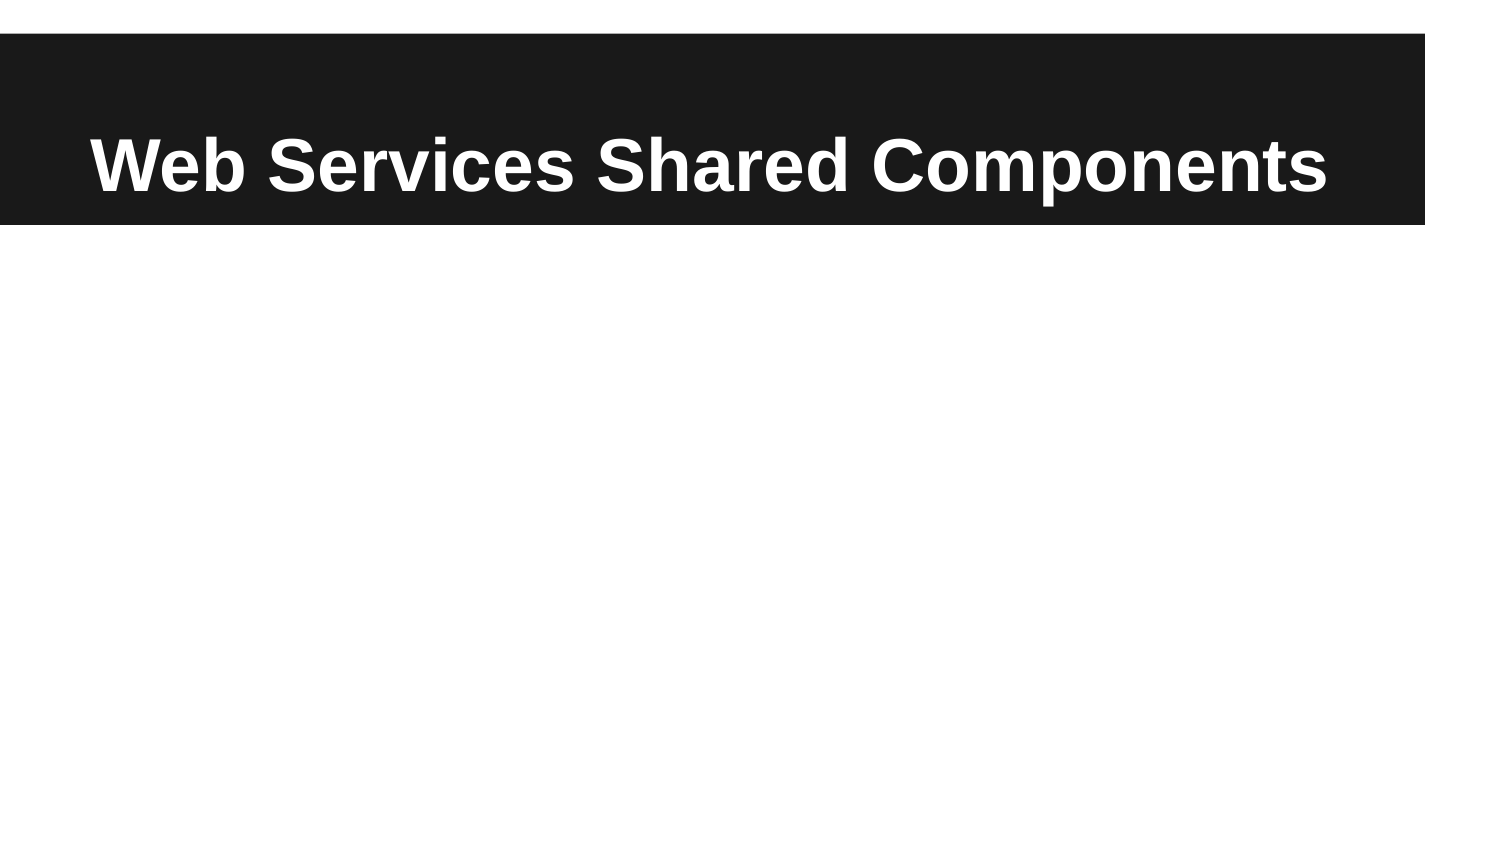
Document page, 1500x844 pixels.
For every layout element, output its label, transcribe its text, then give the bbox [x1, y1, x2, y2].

title Web Services Shared Components [75, 33, 1425, 221]
